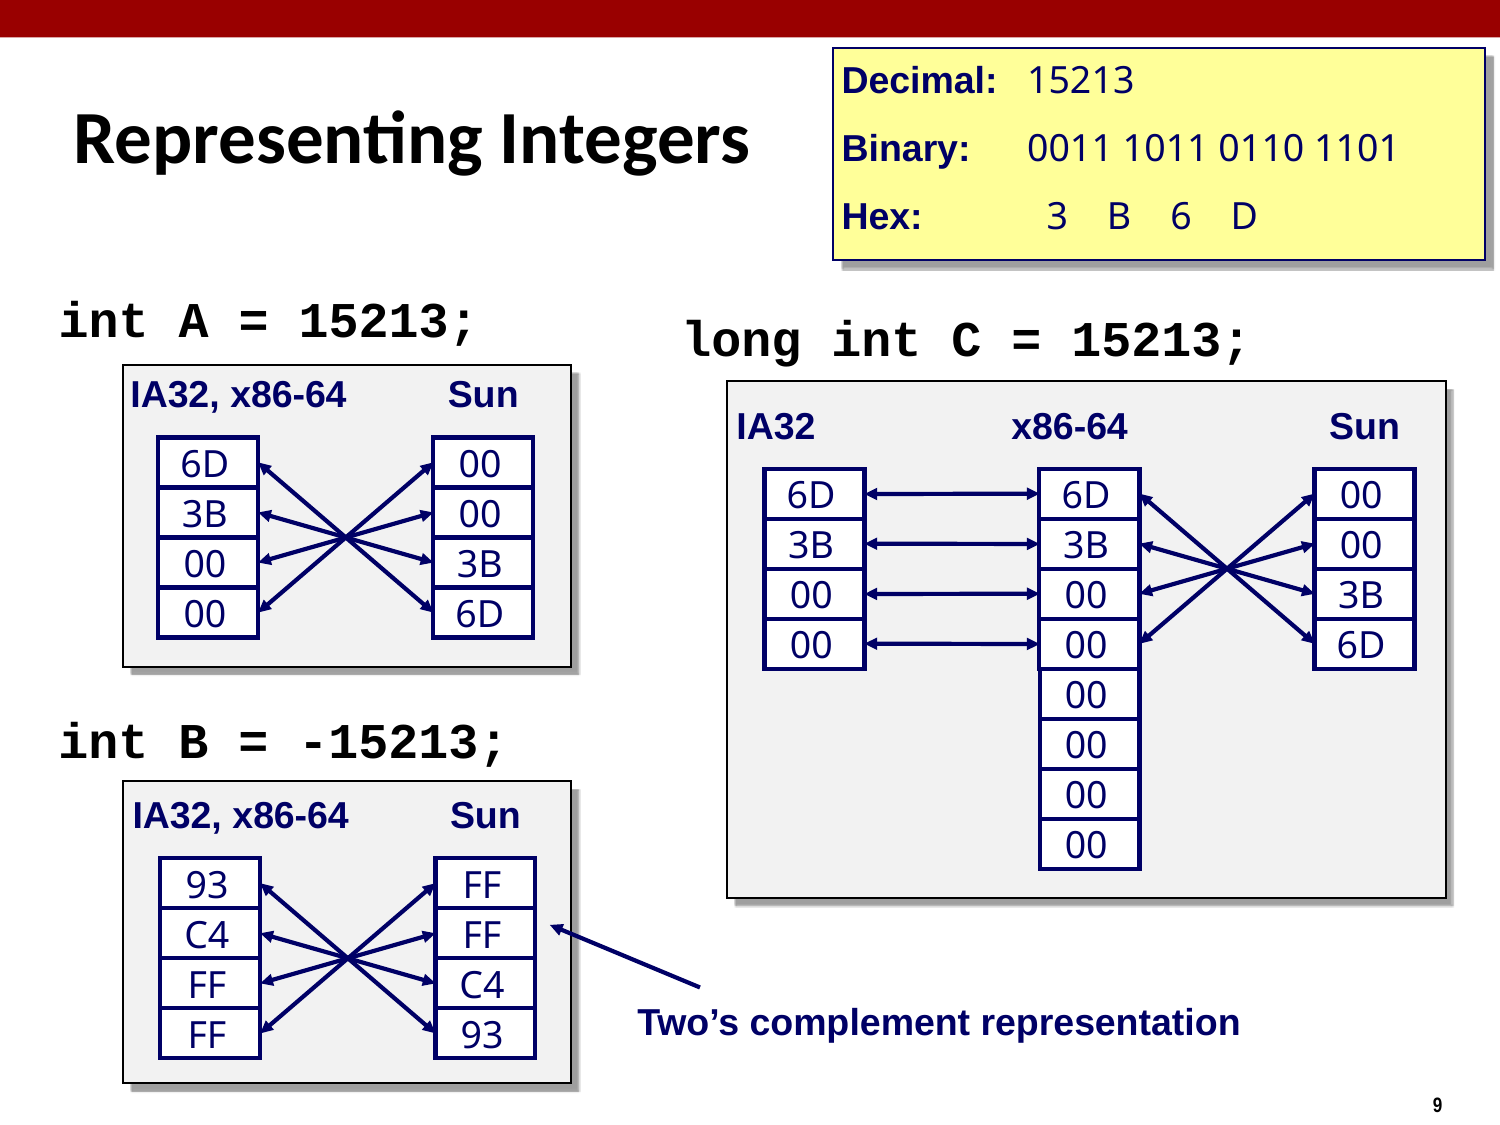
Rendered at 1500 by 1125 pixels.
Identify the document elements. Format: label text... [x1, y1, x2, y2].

text_box 00 [1056, 812, 1123, 875]
text_box [122, 364, 571, 667]
text_box FF [179, 952, 242, 1002]
text_box 00 [1331, 462, 1398, 512]
text_box 00 [450, 481, 517, 544]
text_box 6D [447, 581, 520, 644]
text_box IA32 [728, 393, 831, 456]
text_box IA32, x86-64 [122, 363, 362, 424]
text_box 00 [1056, 762, 1123, 812]
text_box 00 [450, 431, 517, 481]
text_box 3B [173, 481, 243, 537]
text_box 00 [1056, 712, 1123, 762]
text_box [727, 381, 1446, 898]
text_box 3B [779, 512, 849, 568]
text_box FF [179, 1002, 242, 1065]
text_box FF [454, 902, 517, 965]
text_box C4 [451, 959, 520, 1008]
text_box 3B [1329, 569, 1399, 612]
text_box 6D [172, 431, 245, 487]
text_box 6D [778, 462, 851, 518]
text_box 00 [175, 581, 242, 644]
text_box 93 [452, 1002, 519, 1065]
text_box Sun [441, 784, 536, 845]
text_box [122, 781, 571, 1084]
text_box int B = -15213; [58, 708, 559, 784]
text_box Two’s complement representation [628, 989, 1257, 1052]
text_box 00 [175, 531, 242, 581]
text_box Sun [1320, 393, 1415, 456]
text_box long int C = 15213; [681, 306, 1294, 382]
text_box 00 [1056, 675, 1123, 712]
text_box Sun [439, 363, 534, 424]
text_box C4 [175, 902, 245, 958]
text_box 00 [781, 562, 848, 612]
text_box 3B [1054, 512, 1124, 568]
text_box 6D [1053, 462, 1126, 518]
text_box int A = 15213; [58, 287, 559, 363]
text_box 3B [448, 538, 518, 581]
text_box 00 [781, 612, 848, 675]
text_box 00 [1331, 512, 1398, 575]
text_box x86-64 [1003, 393, 1143, 456]
text_box 00 [1056, 612, 1123, 675]
text_box FF [454, 852, 517, 902]
text_box Decimal: 15213 Binary: 0011 1011 0110 1101 Hex: 3 B 6 D [833, 47, 1486, 261]
text_box 6D [1328, 612, 1401, 675]
text_box 00 [1056, 562, 1123, 612]
text_box IA32, x86-64 [124, 784, 364, 845]
title Representing Integers [58, 71, 833, 197]
text_box 93 [177, 852, 244, 902]
